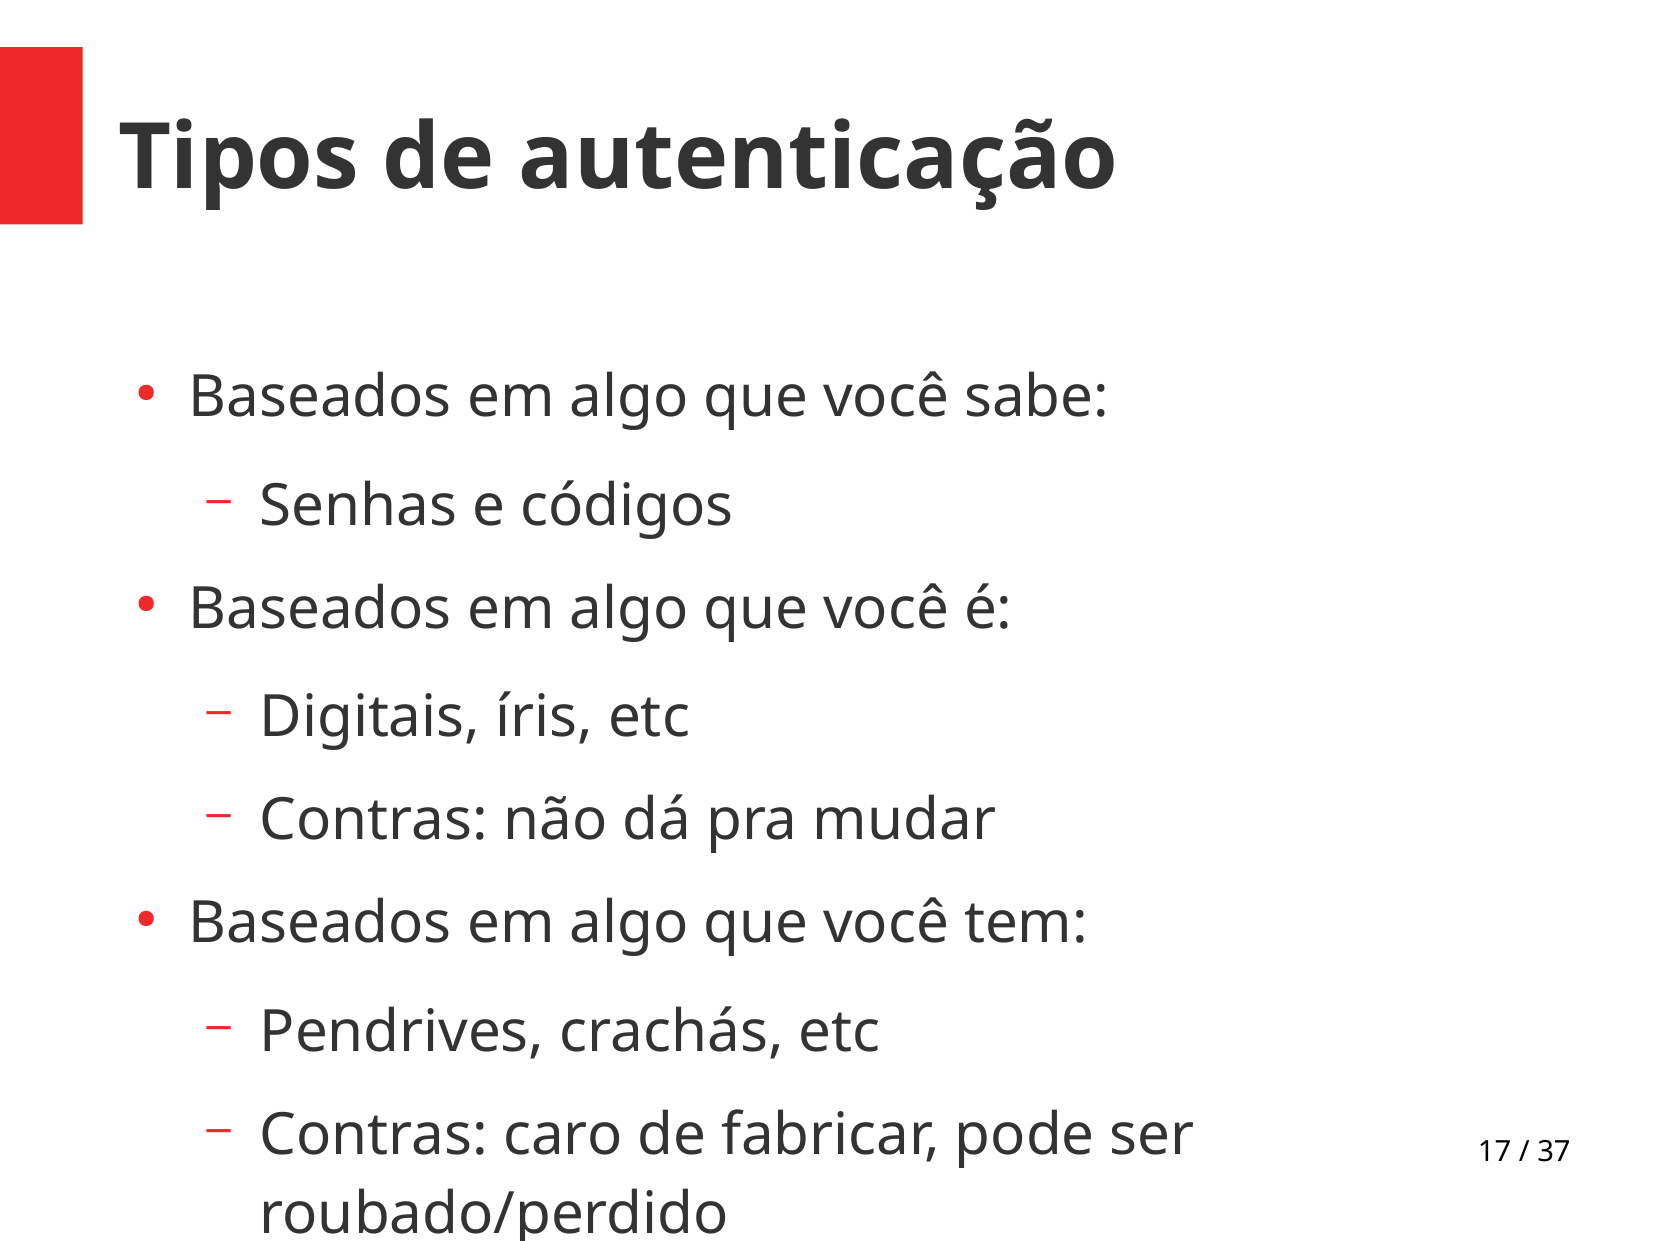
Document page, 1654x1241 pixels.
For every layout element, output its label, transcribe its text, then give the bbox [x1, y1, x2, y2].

title Tipos de autenticação [118, 49, 1571, 257]
list Baseados em algo que você sabe: Senhas e códigos Baseados em algo que você é: Digitais, íris, etc Contras: não dá pra mudar Baseados em algo que você tem: Pendrives, crachás, etc Contras: caro de fabricar, pode ser roubado/perdido [118, 354, 1536, 1074]
